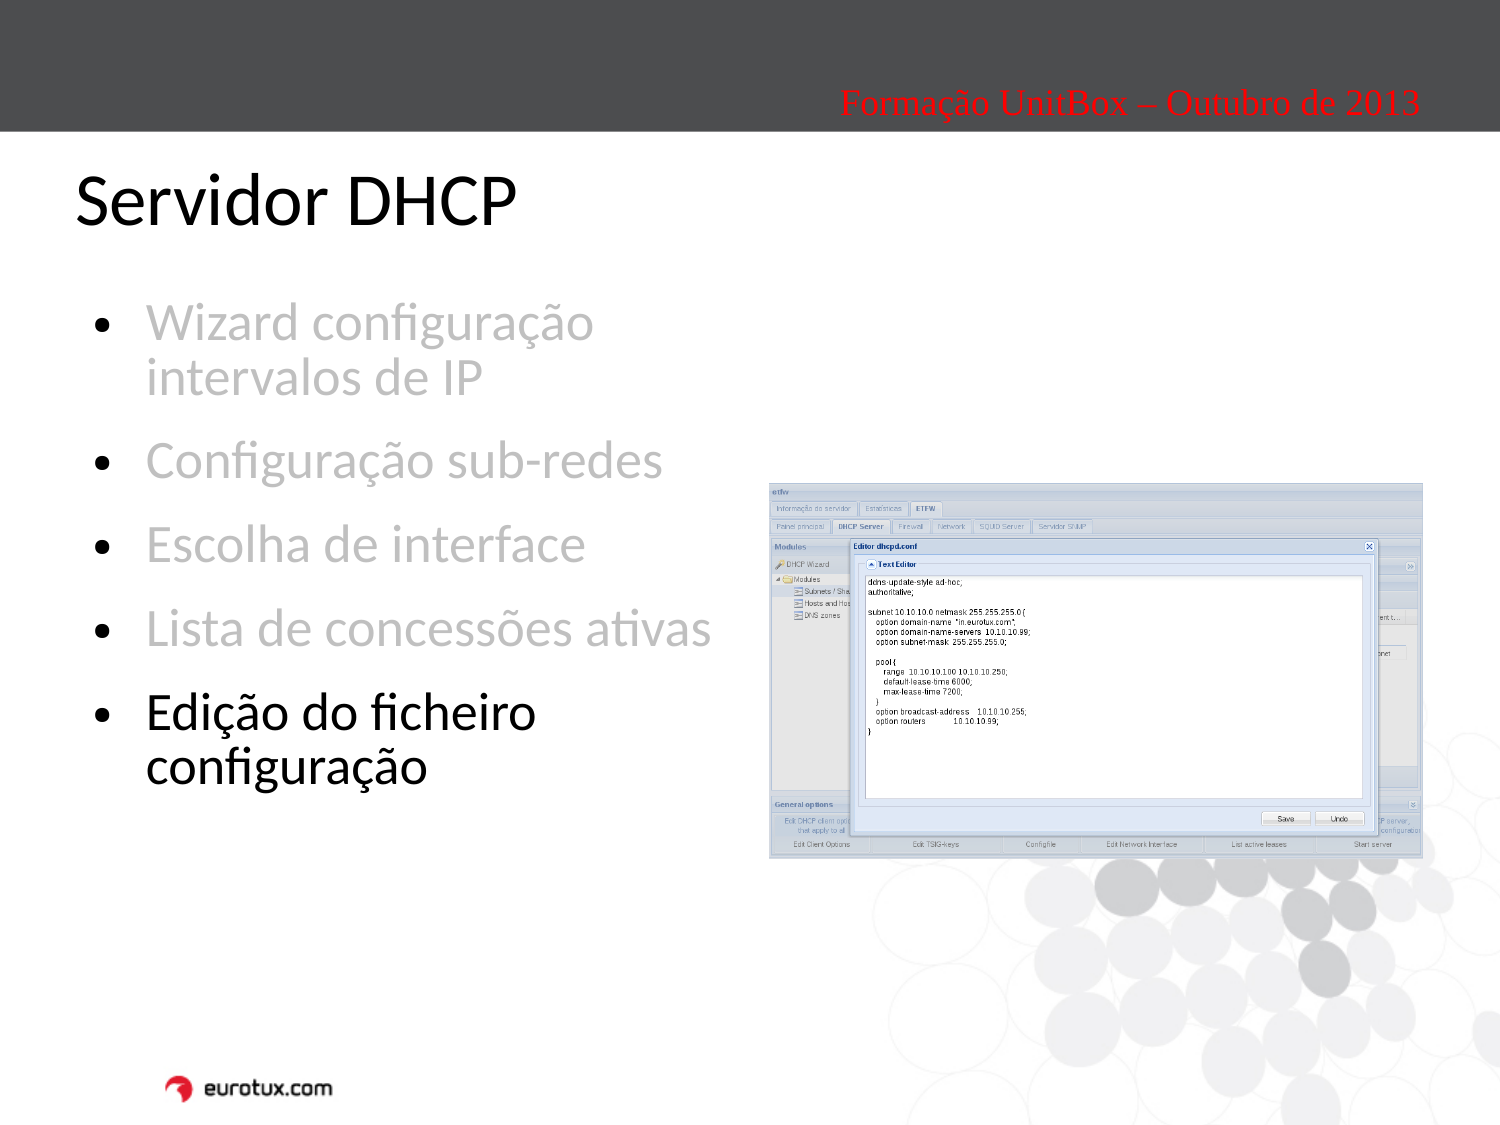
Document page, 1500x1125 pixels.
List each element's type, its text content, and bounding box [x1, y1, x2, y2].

list Wizard configuração intervalos de IP Configuração sub-redes Escolha de interface Lista de concessões ativas Edição do ficheiro configuração [75, 299, 734, 1043]
picture [0, 0, 1500, 1125]
title Servidor DHCP [75, 112, 1425, 301]
